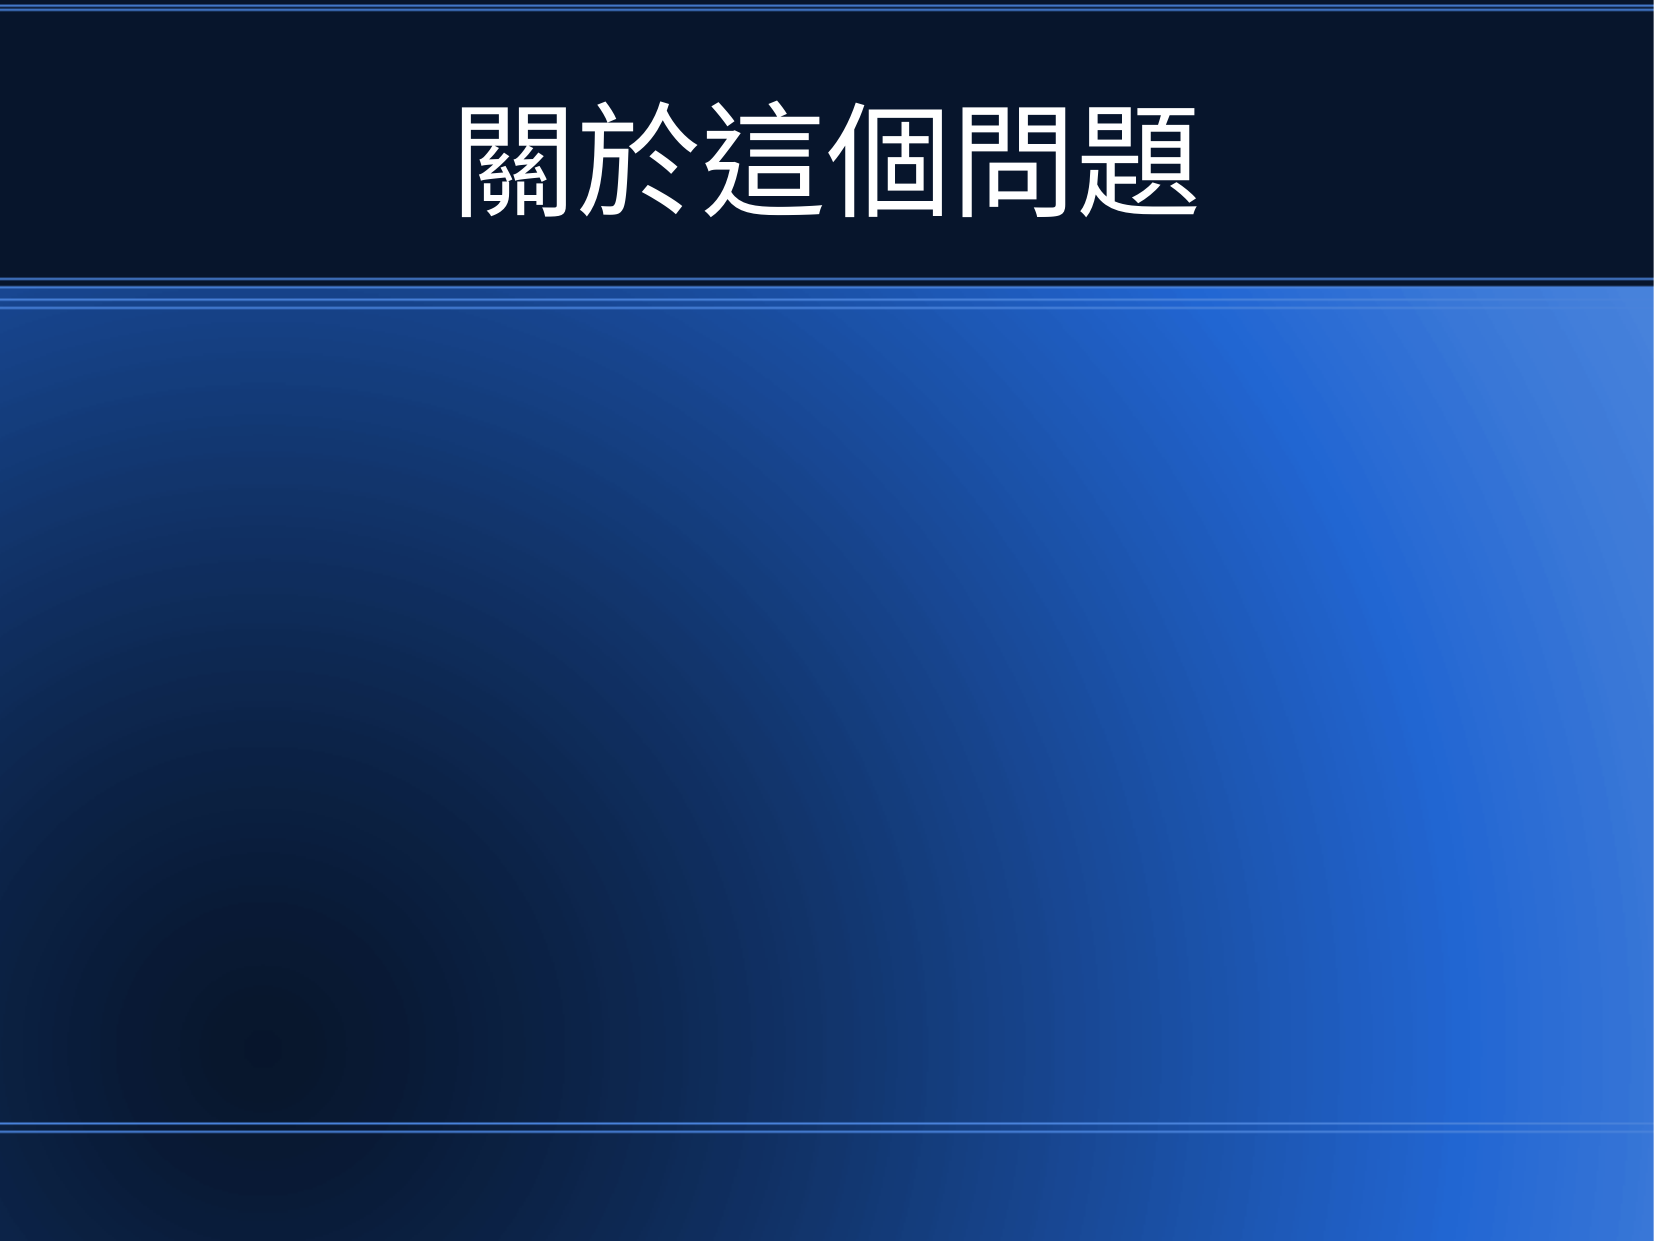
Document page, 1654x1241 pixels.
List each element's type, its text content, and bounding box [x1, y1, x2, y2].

title 關於這個問題 [82, 49, 1571, 257]
picture [0, 0, 1654, 1241]
